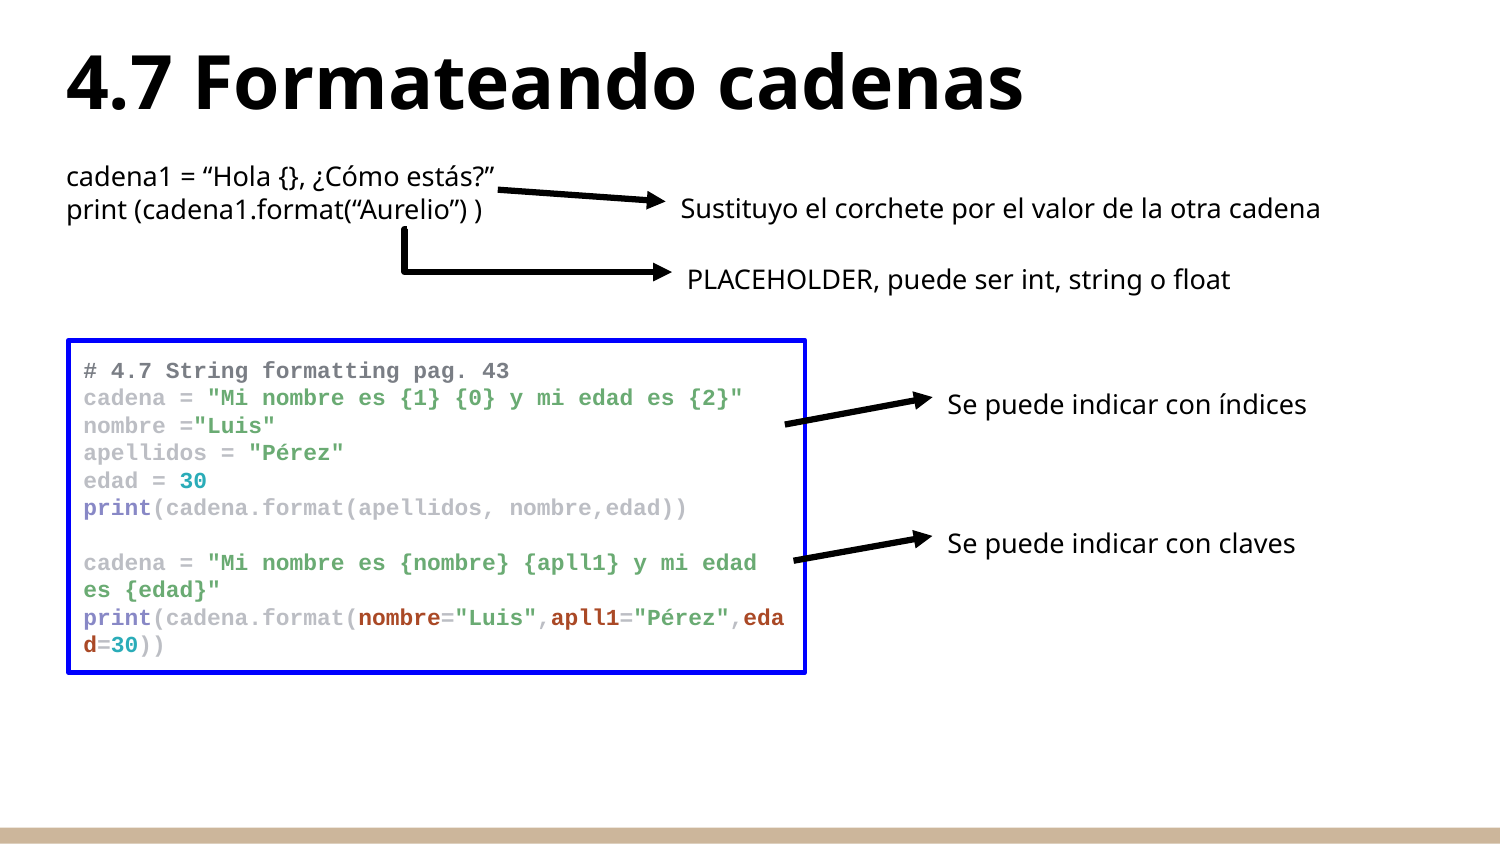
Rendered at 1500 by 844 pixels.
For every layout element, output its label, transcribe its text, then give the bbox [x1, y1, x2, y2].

text_box Se puede indicar con claves [932, 511, 1325, 561]
title 4.7 Formateando cadenas [51, 51, 1449, 140]
text_box # 4.7 String formatting pag. 43 cadena = "Mi nombre es {1} {0} y mi edad es {2}" nombre ="Luis" apellidos = "Pérez" edad = 30 print(cadena.format(apellidos, nombre,edad)) cadena = "Mi nombre es {nombre} {apll1} y mi edad es {edad}" print(cadena.format(nombre="Luis",apll1="Pérez",edad=30)) [68, 340, 805, 673]
text_box PLACEHOLDER, puede ser int, string o float [671, 247, 1396, 297]
text_box Sustituyo el corchete por el valor de la otra cadena [665, 176, 1389, 227]
list cadena1 = “Hola {}, ¿Cómo estás?” print (cadena1.format(“Aurelio”) ) [51, 144, 654, 335]
text_box Se puede indicar con índices [932, 372, 1325, 422]
